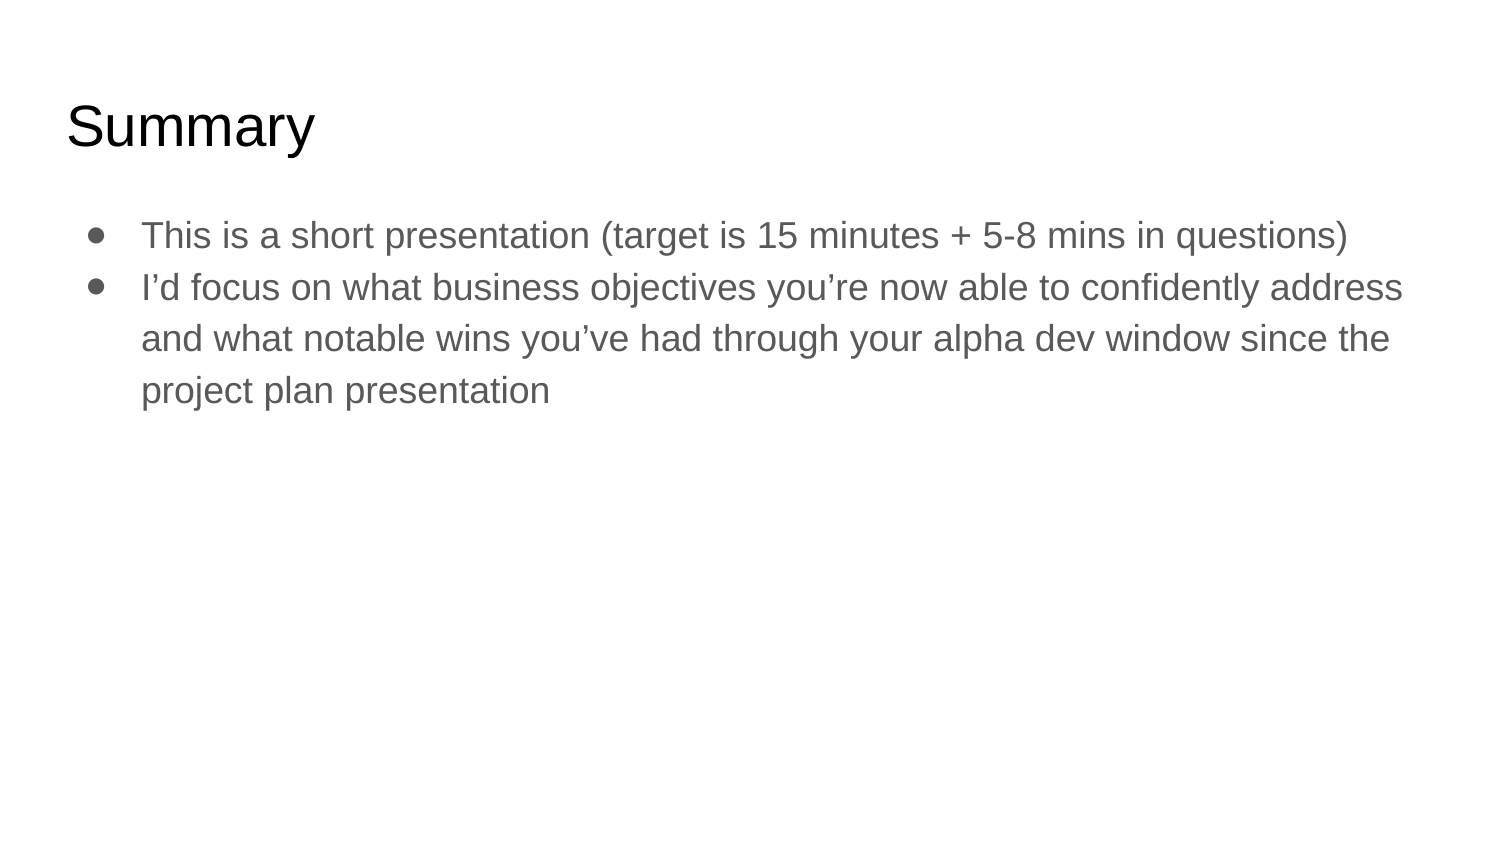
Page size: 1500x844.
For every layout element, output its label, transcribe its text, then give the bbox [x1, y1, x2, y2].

title Summary [51, 72, 1449, 167]
list This is a short presentation (target is 15 minutes + 5-8 mins in questions) I’d focus on what business objectives you’re now able to confidently address and what notable wins you’ve had through your alpha dev window since the project plan presentation [51, 189, 1449, 750]
